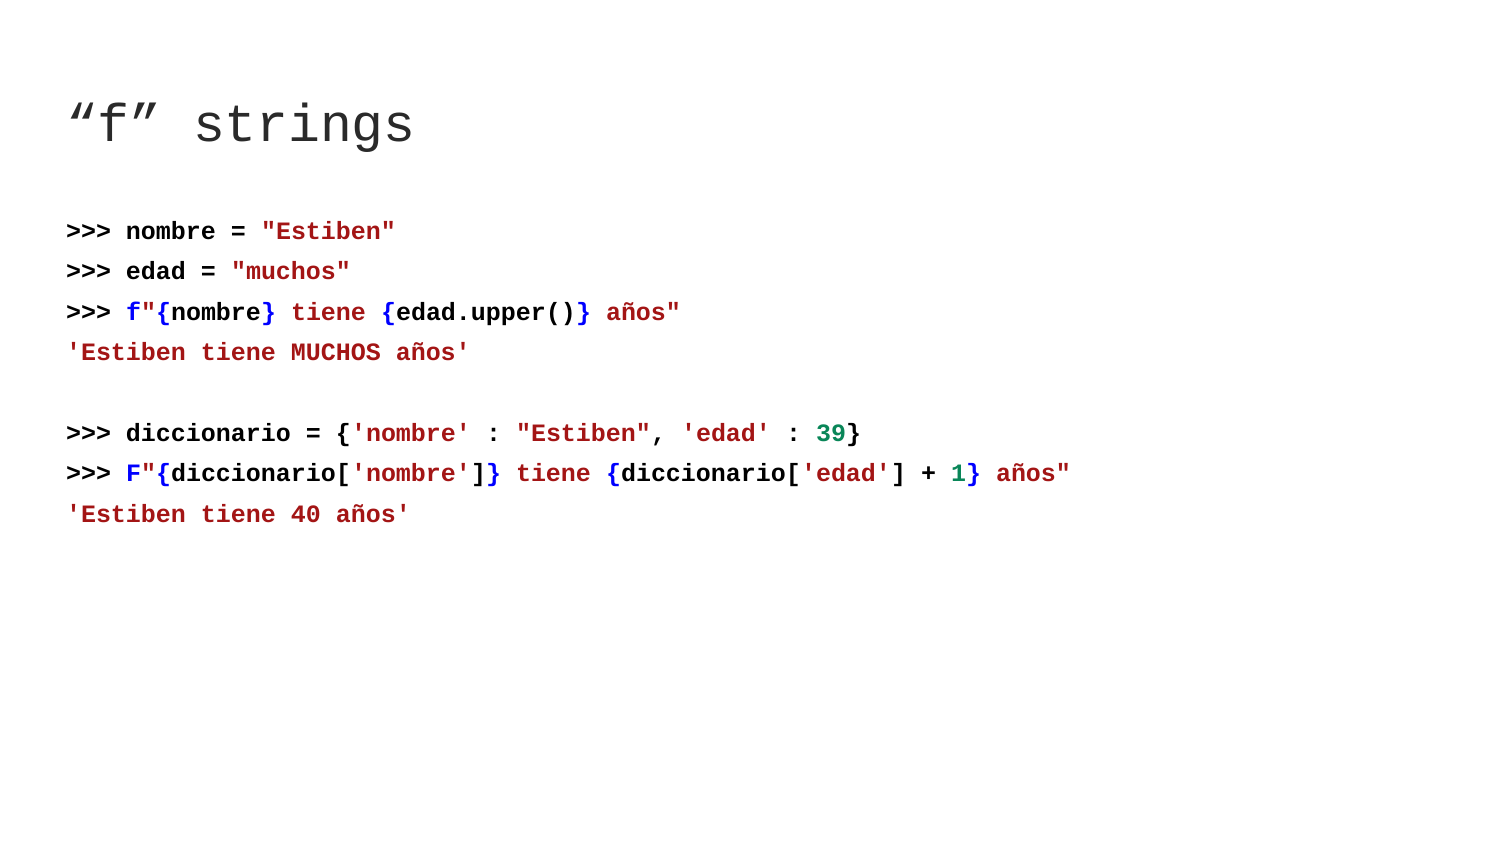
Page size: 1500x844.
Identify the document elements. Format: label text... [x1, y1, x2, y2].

list >>> nombre = "Estiben" >>> edad = "muchos" >>> f"{nombre} tiene {edad.upper()} años" 'Estiben tiene MUCHOS años' >>> diccionario = {'nombre' : "Estiben", 'edad' : 39} >>> F"{diccionario['nombre']} tiene {diccionario['edad'] + 1} años" 'Estiben tiene 40 años' [51, 189, 1449, 694]
title “f” strings [51, 72, 1449, 167]
